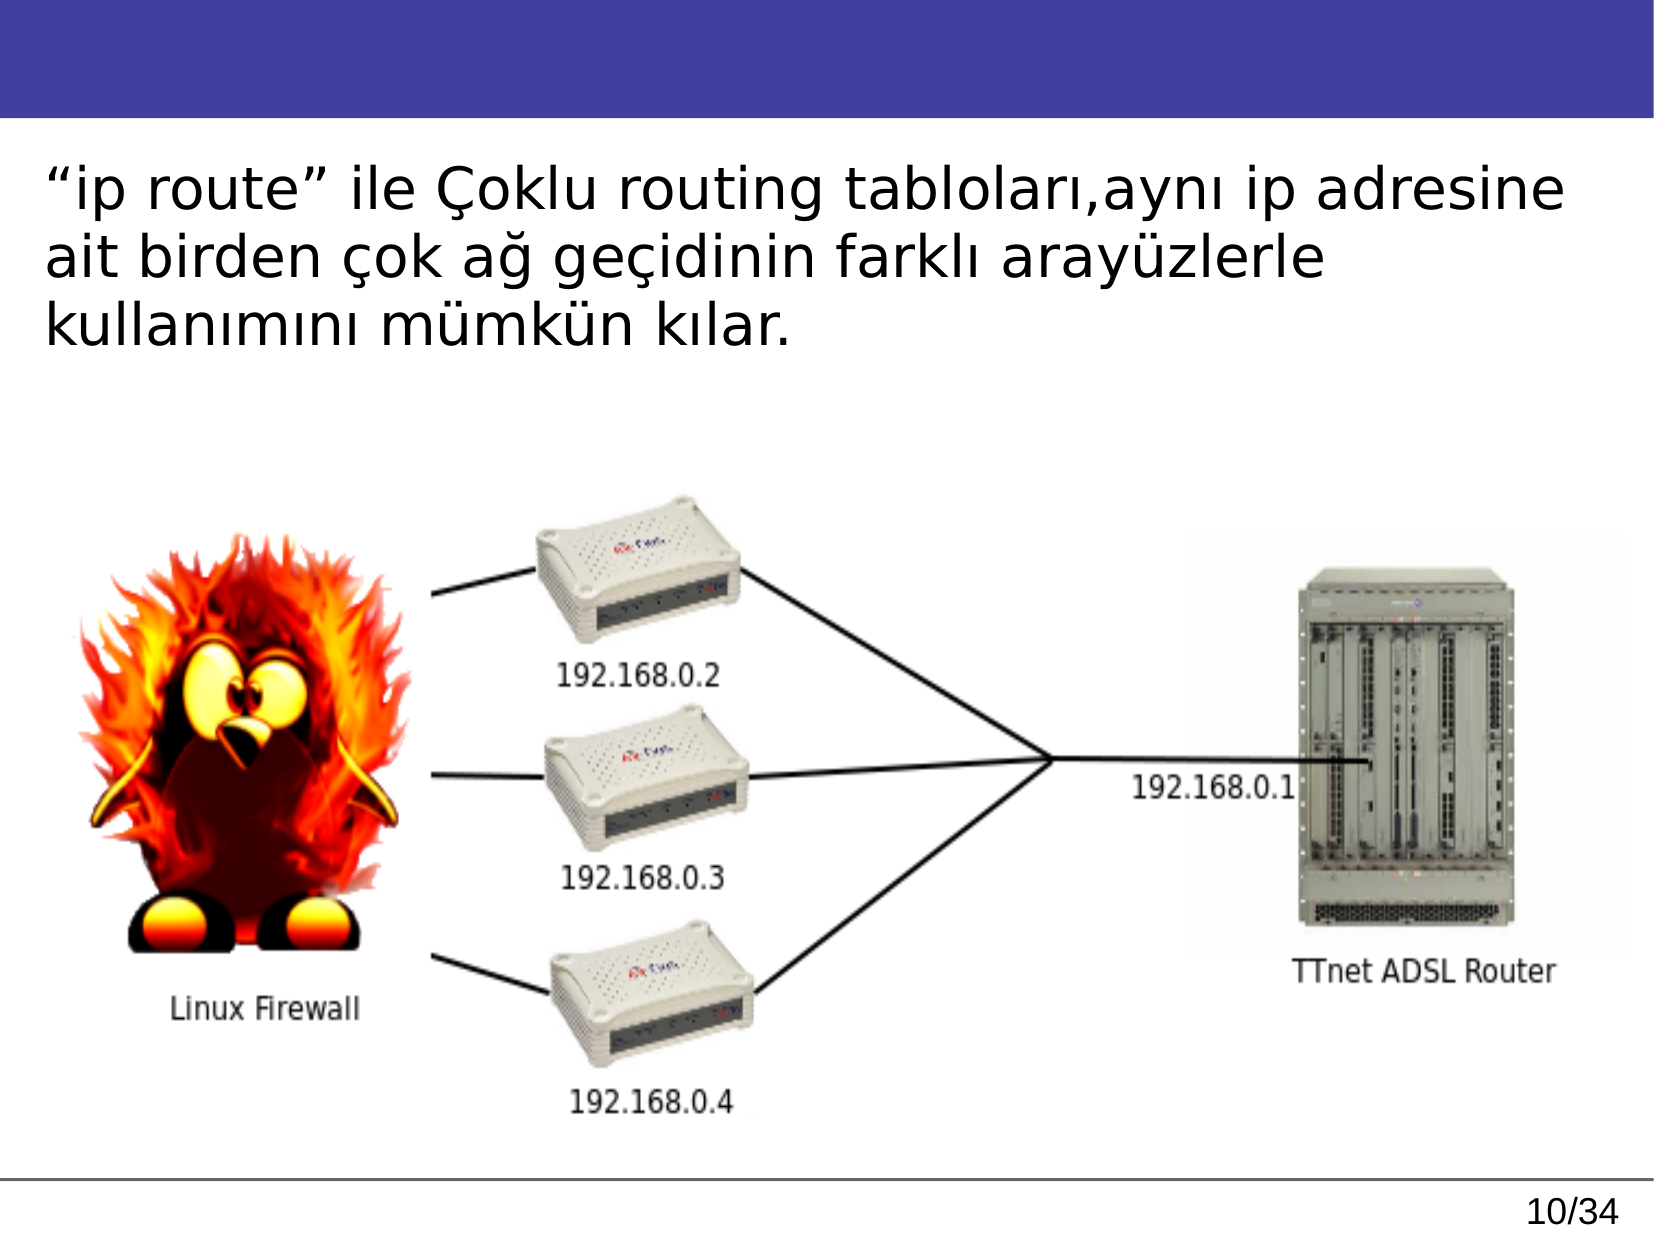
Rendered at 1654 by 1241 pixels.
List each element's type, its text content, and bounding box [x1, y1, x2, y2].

picture [59, 442, 1626, 1123]
text_box <number>/34 [1511, 1183, 1654, 1241]
text_box “ip route” ile Çoklu routing tabloları,aynı ip adresine ait birden çok ağ geçidinin farklı arayüzlerle kullanımını mümkün kılar. [29, 148, 1595, 367]
